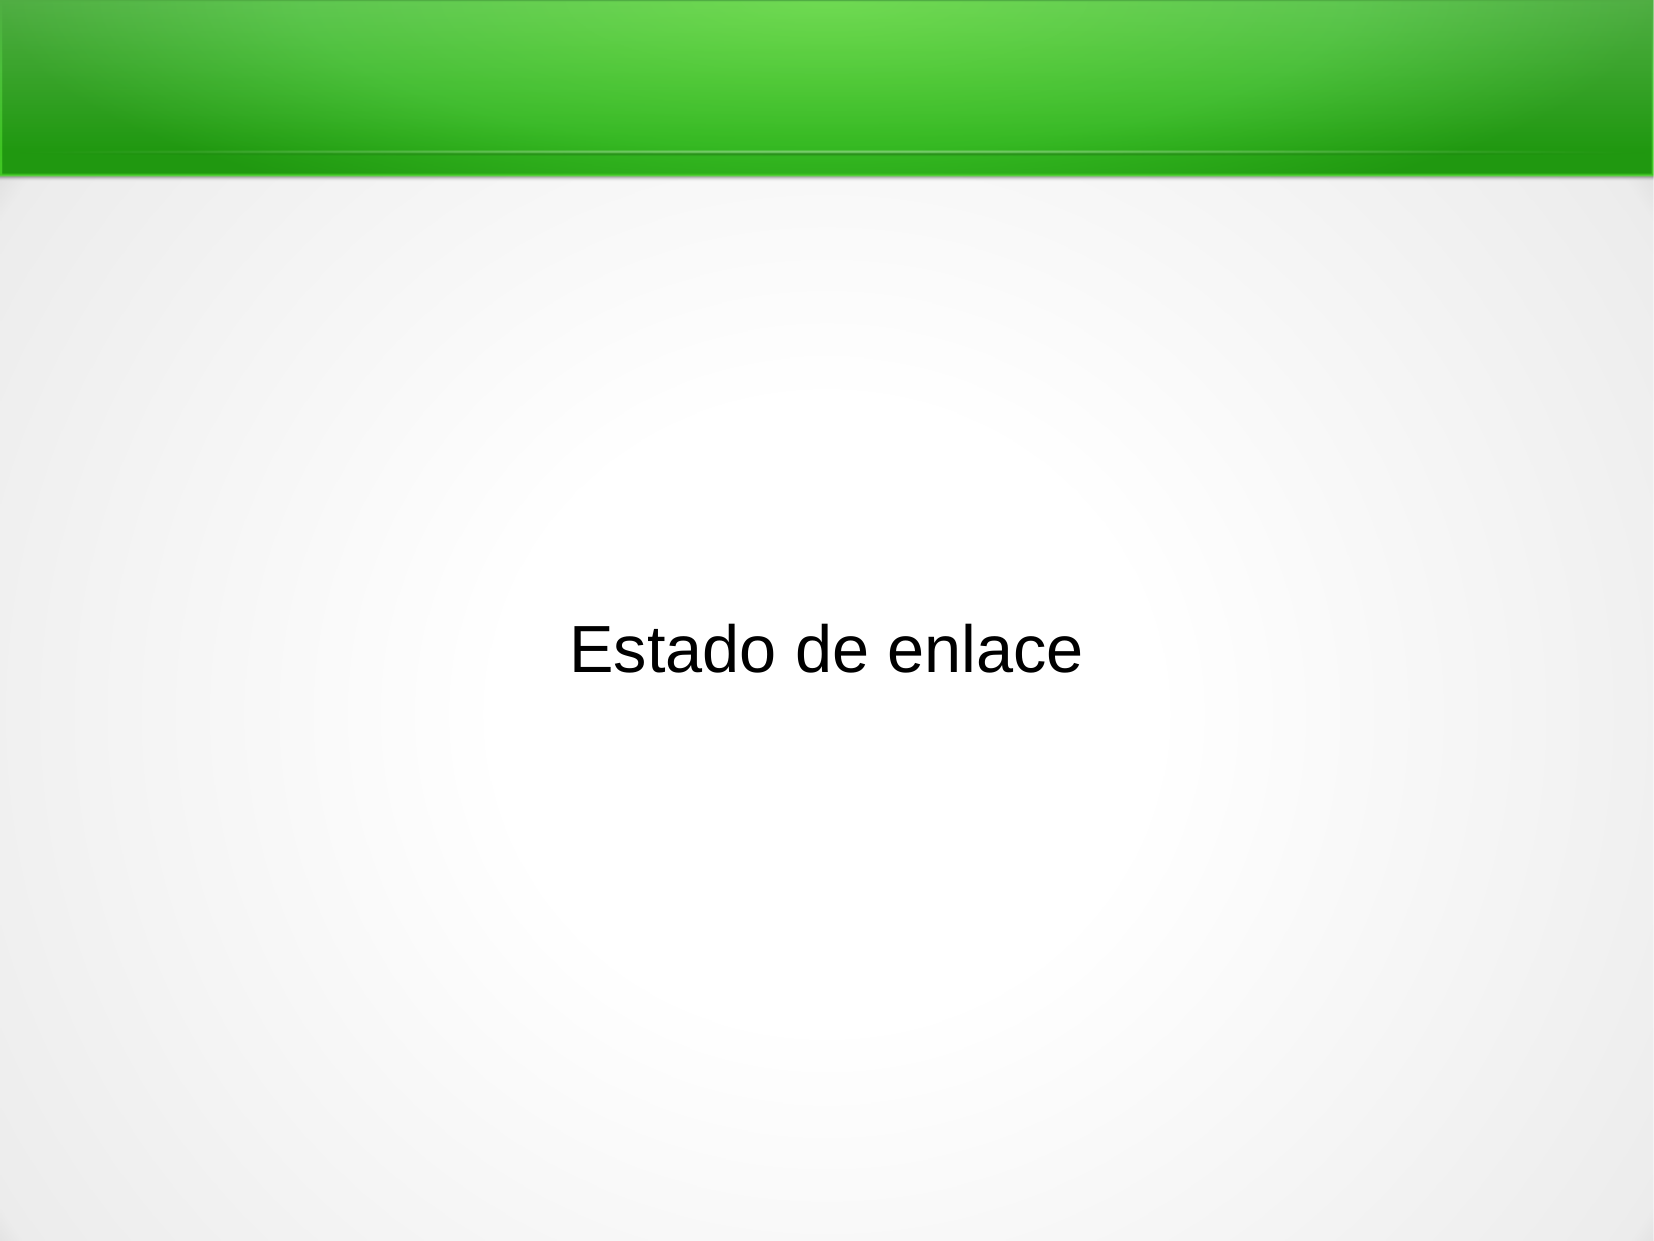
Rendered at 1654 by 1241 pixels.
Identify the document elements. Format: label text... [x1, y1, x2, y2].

subtitle Estado de enlace [82, 290, 1571, 1010]
picture [0, 0, 1654, 1241]
